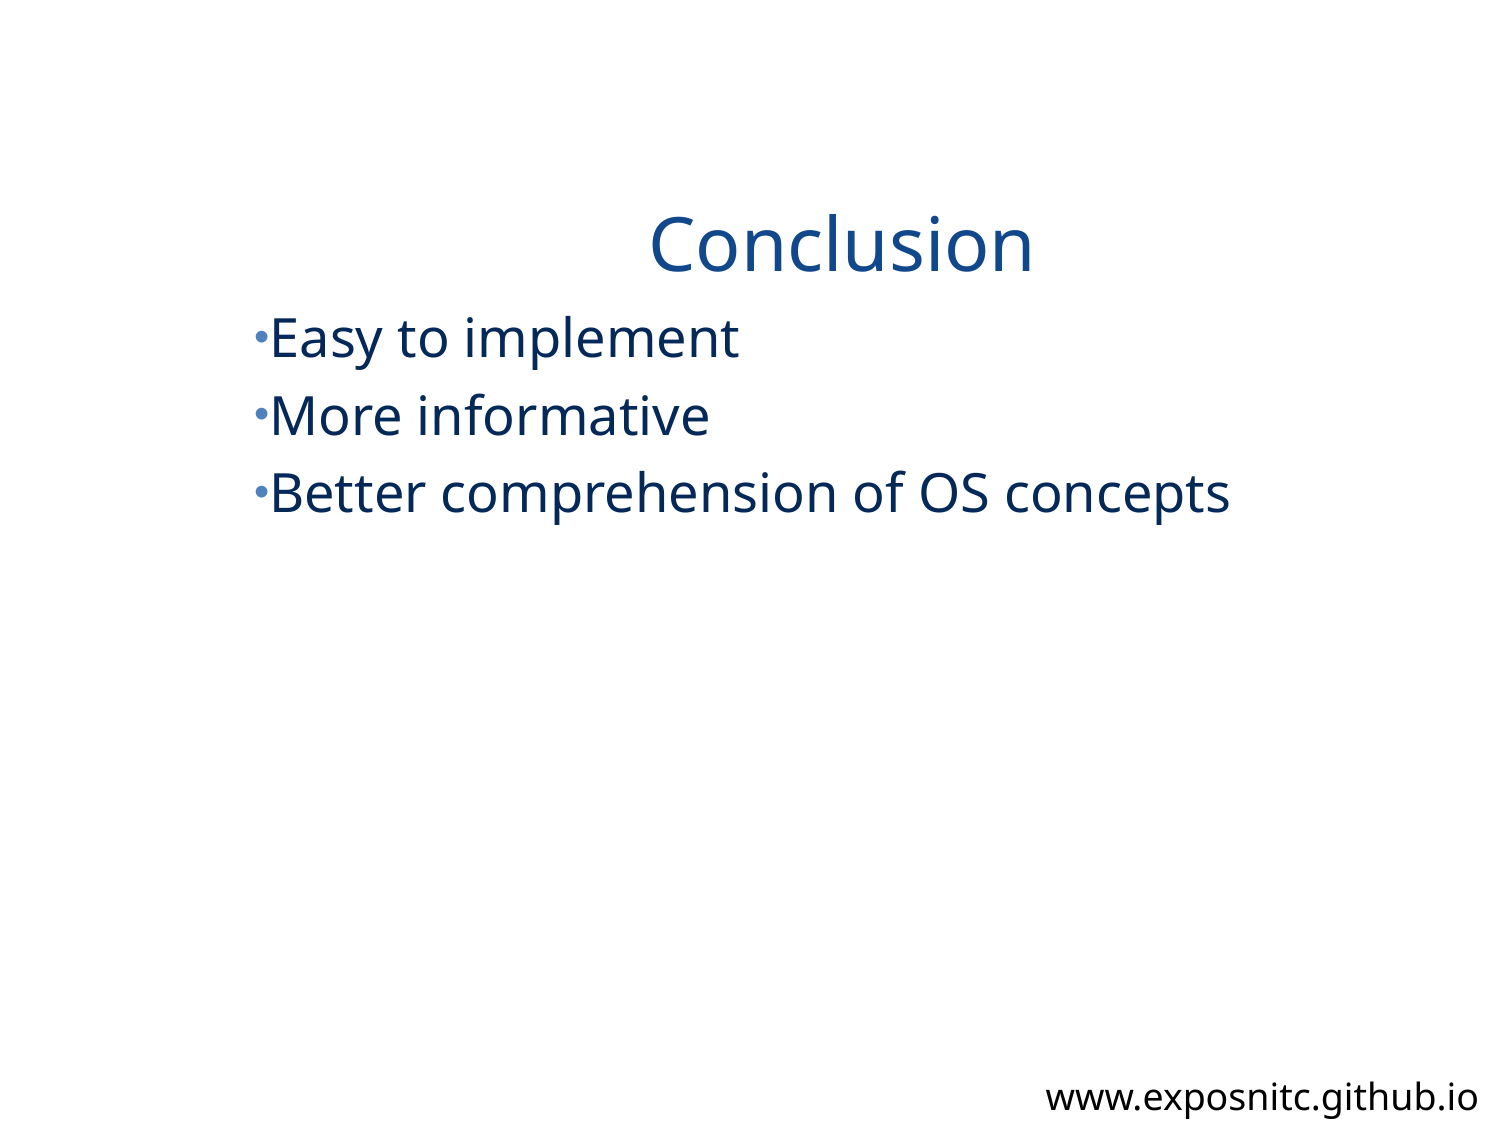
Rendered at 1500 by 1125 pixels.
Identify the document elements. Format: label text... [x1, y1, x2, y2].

title Conclusion [234, 162, 1450, 301]
subtitle Easy to implement More informative Better comprehension of OS concepts [234, 303, 1450, 591]
text_box www.exposnitc.github.io [1025, 1065, 1500, 1125]
